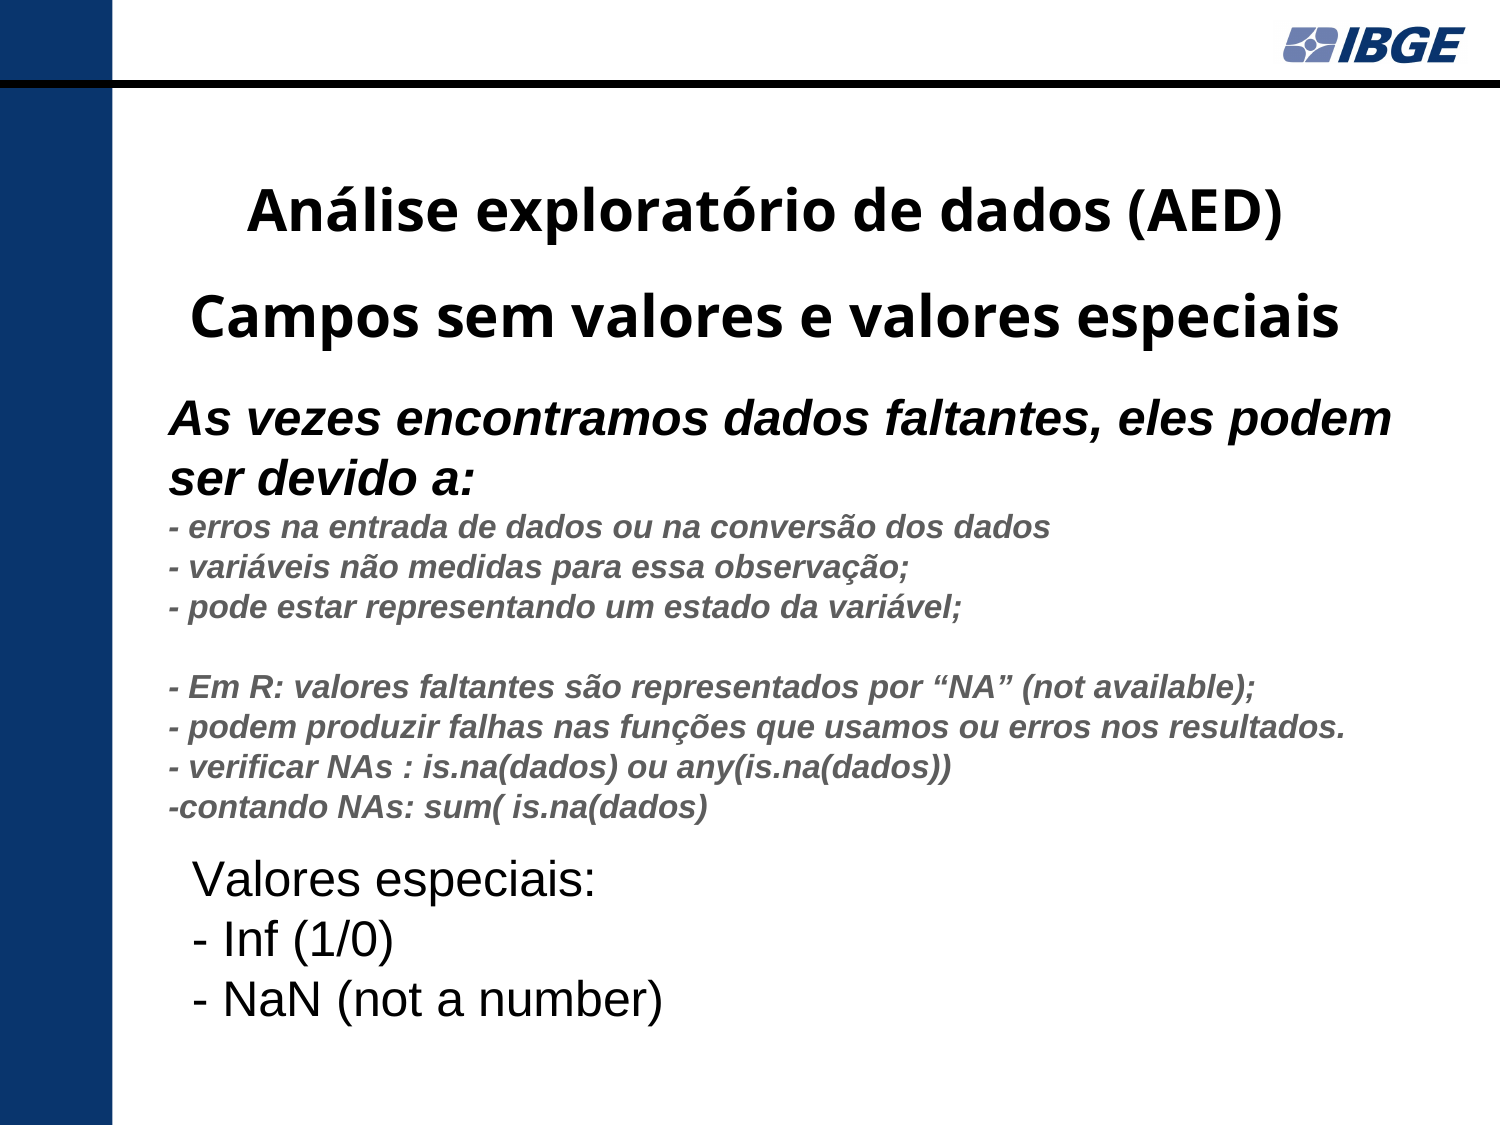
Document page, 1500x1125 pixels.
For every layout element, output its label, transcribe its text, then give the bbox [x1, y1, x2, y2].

picture [1273, 20, 1468, 64]
text_box As vezes encontramos dados faltantes, eles podem ser devido a: - erros na entrada de dados ou na conversão dos dados - variáveis não medidas para essa observação; - pode estar representando um estado da variável; - Em R: valores faltantes são representados por “NA” (not available); - podem produzir falhas nas funções que usamos ou erros nos resultados. - verificar NAs : is.na(dados) ou any(is.na(dados)) -contando NAs: sum( is.na(dados) [153, 377, 1418, 1004]
text_box Valores especiais: - Inf (1/0) - NaN (not a number) [177, 838, 680, 1063]
text_box Análise exploratório de dados (AED) Campos sem valores e valores especiais [174, 165, 1426, 358]
